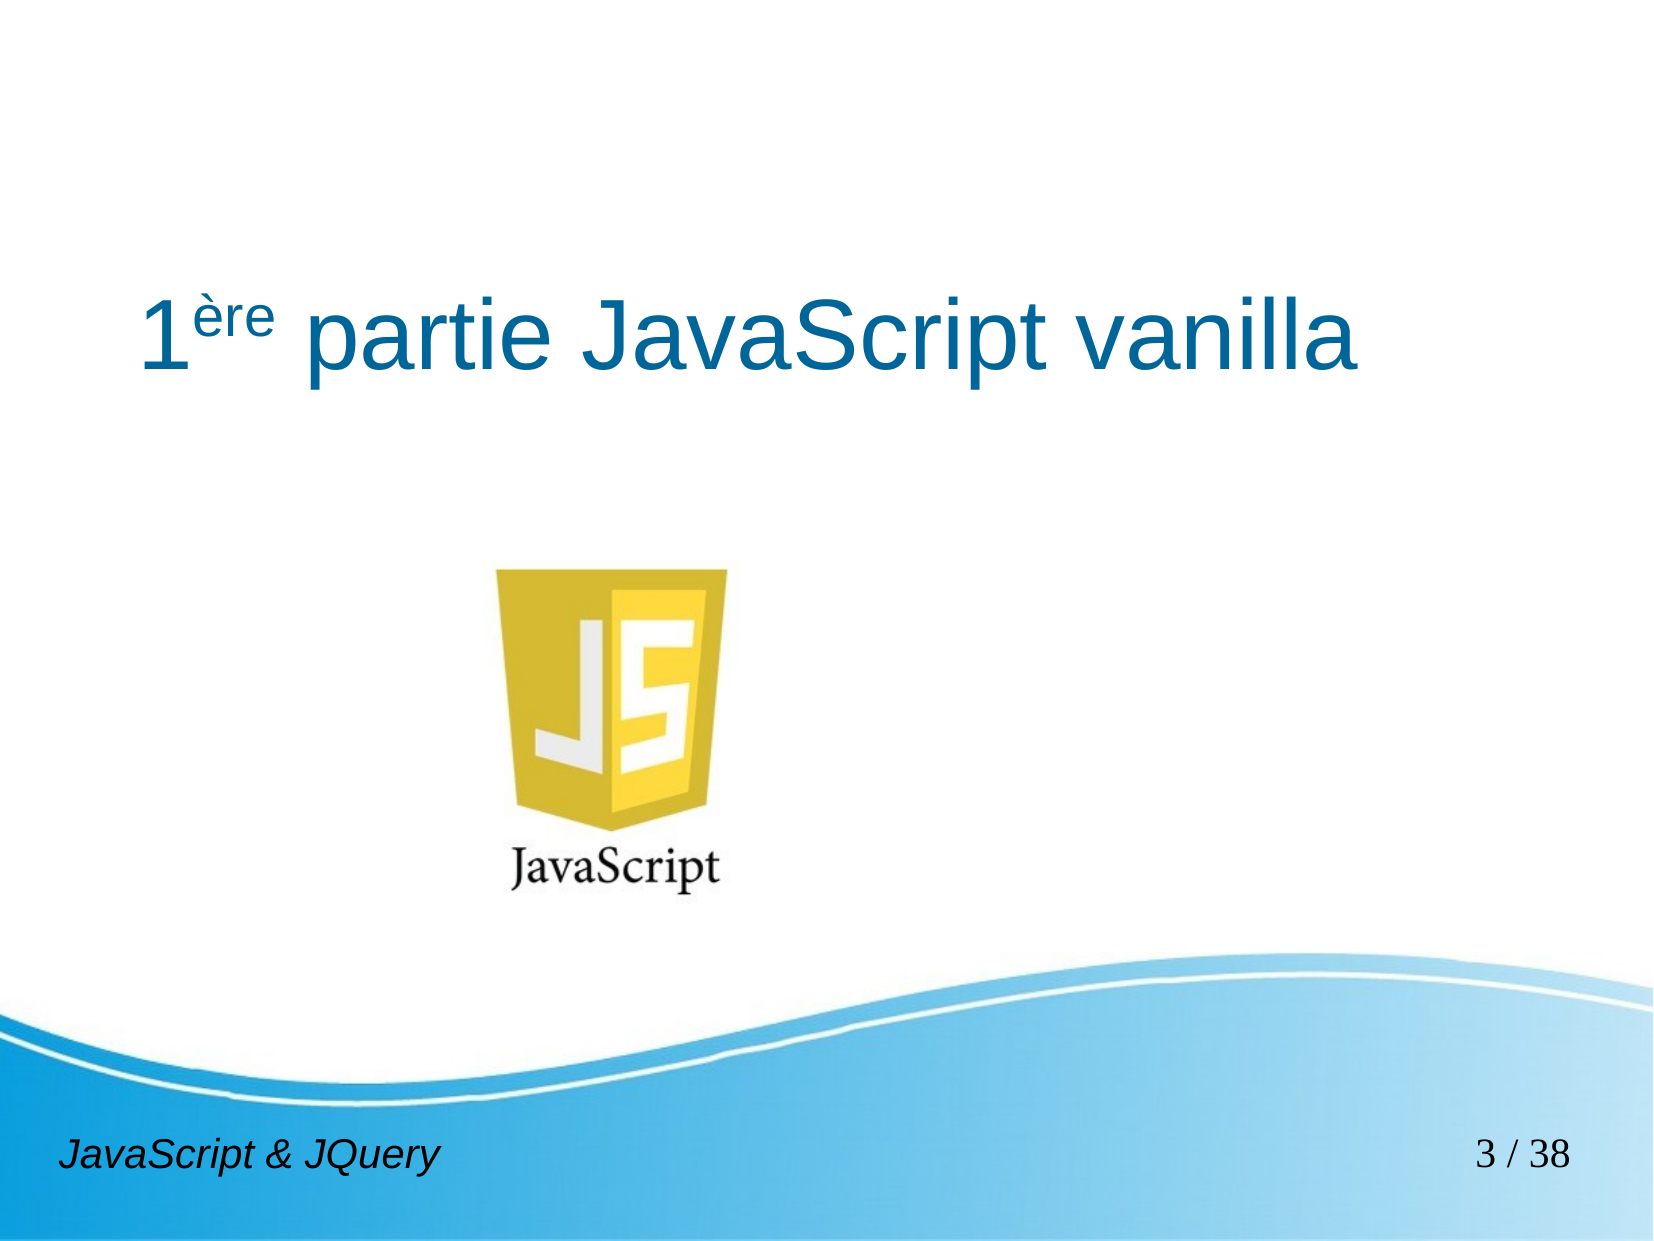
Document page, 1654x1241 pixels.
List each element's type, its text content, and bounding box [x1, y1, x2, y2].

picture [0, 952, 1654, 1241]
picture [439, 559, 784, 904]
picture [63, 1153, 72, 1163]
title 1ère partie JavaScript vanilla [137, 234, 1626, 442]
